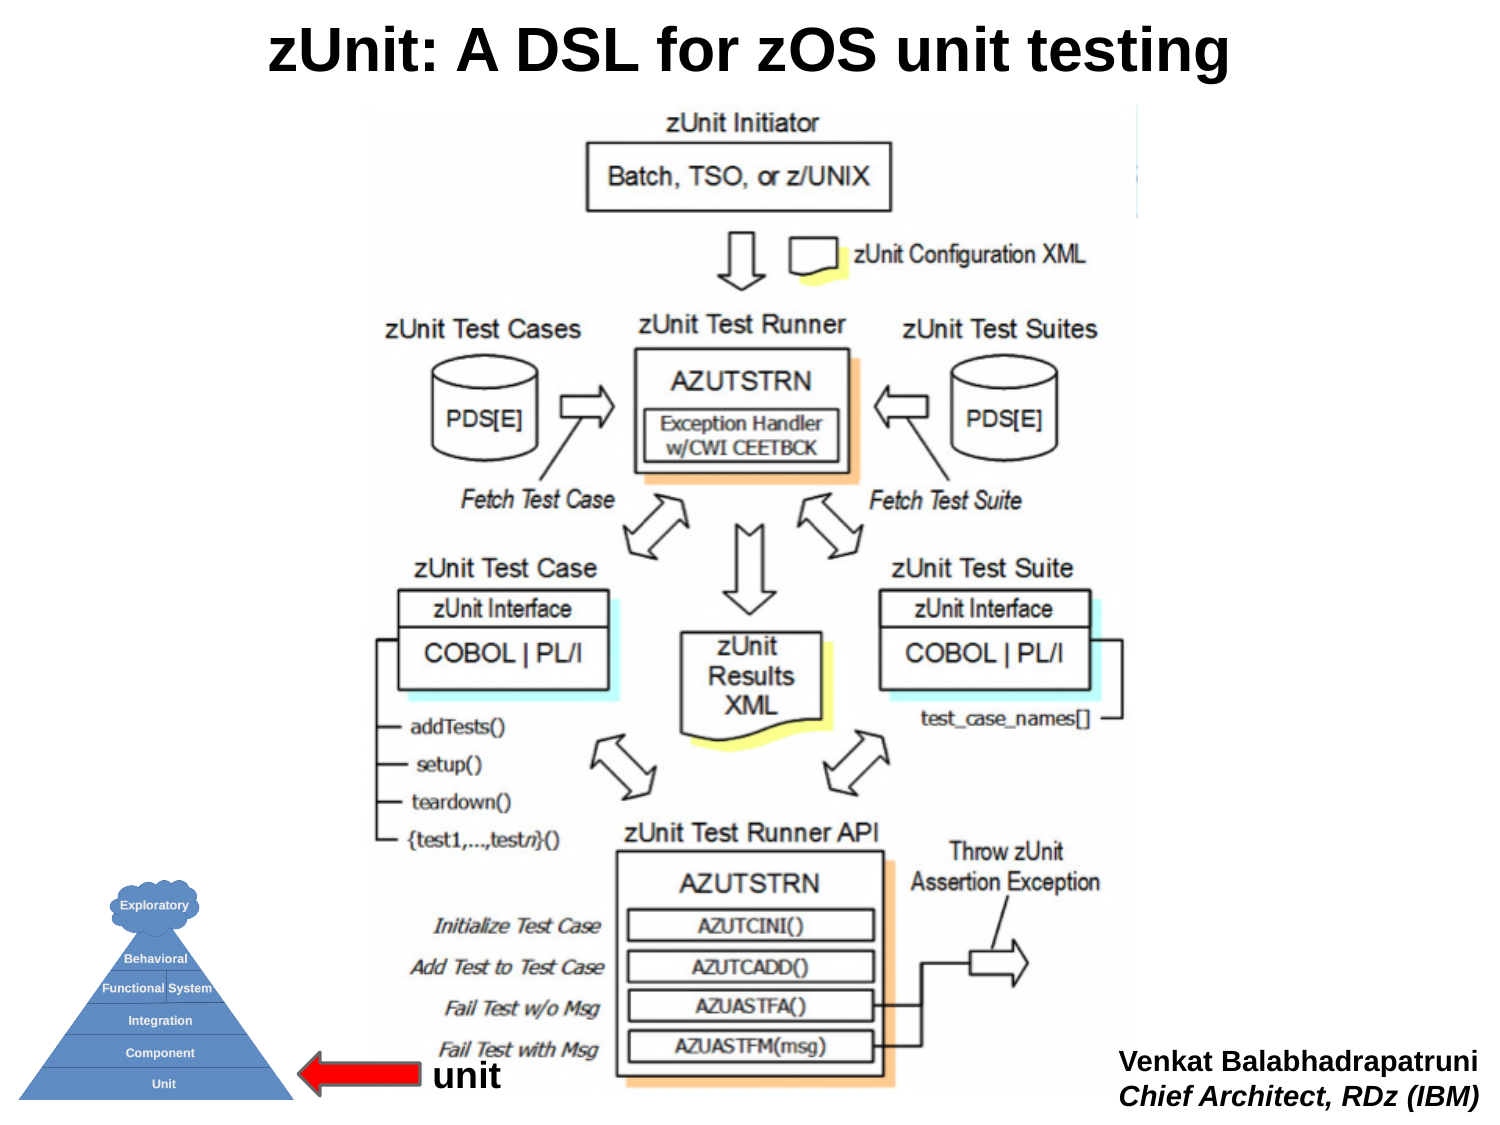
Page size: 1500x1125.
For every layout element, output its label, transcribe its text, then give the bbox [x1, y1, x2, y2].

picture [18, 880, 294, 1100]
picture [362, 1085, 417, 1095]
text_box [297, 1052, 417, 1096]
text_box unit [417, 1035, 552, 1103]
text_box Venkat Balabhadrapatruni Chief Architect, RDz (IBM) [1103, 1027, 1500, 1123]
picture [362, 105, 1138, 1095]
text_box zUnit: A DSL for zOS unit testing [0, 0, 1500, 104]
